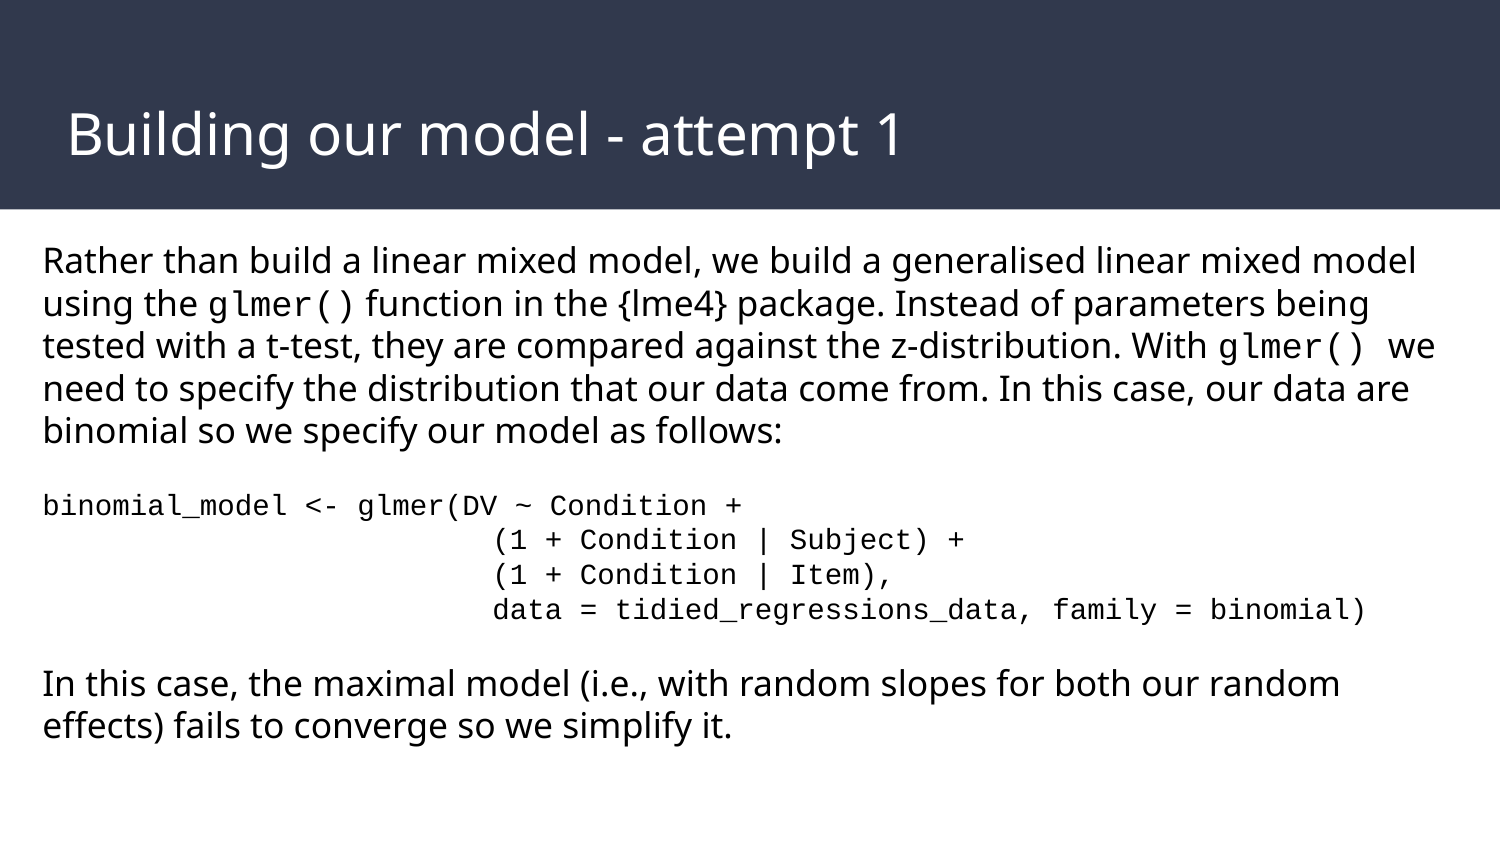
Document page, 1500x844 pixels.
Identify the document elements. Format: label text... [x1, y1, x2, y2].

text_box Rather than build a linear mixed model, we build a generalised linear mixed model using the glmer() function in the {lme4} package. Instead of parameters being tested with a t-test, they are compared against the z-distribution. With glmer() we need to specify the distribution that our data come from. In this case, our data are binomial so we specify our model as follows: binomial_model <- glmer(DV ~ Condition + (1 + Condition | Subject) + (1 + Condition | Item), data = tidied_regressions_data, family = binomial) In this case, the maximal model (i.e., with random slopes for both our random effects) fails to converge so we simplify it. [27, 223, 1469, 816]
title Building our model - attempt 1 [51, 82, 1449, 185]
